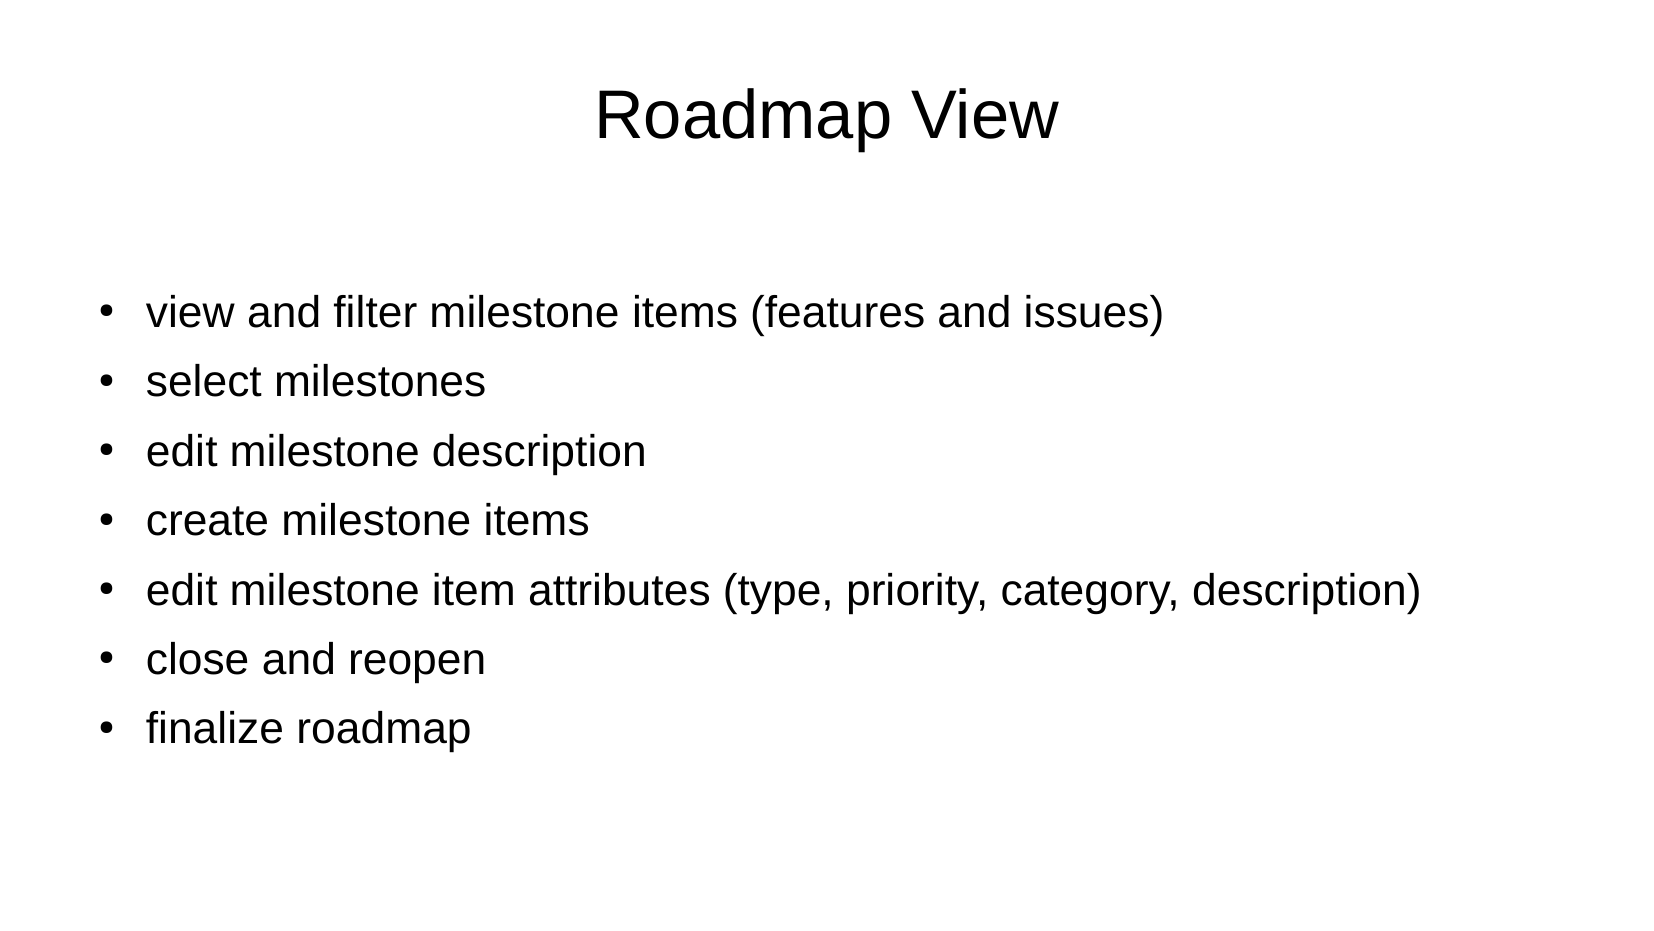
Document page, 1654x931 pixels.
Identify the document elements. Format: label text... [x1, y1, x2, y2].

list view and filter milestone items (features and issues) select milestones edit milestone description create milestone items edit milestone item attributes (type, priority, category, description) close and reopen finalize roadmap [82, 217, 1571, 758]
title Roadmap View [82, 37, 1571, 193]
